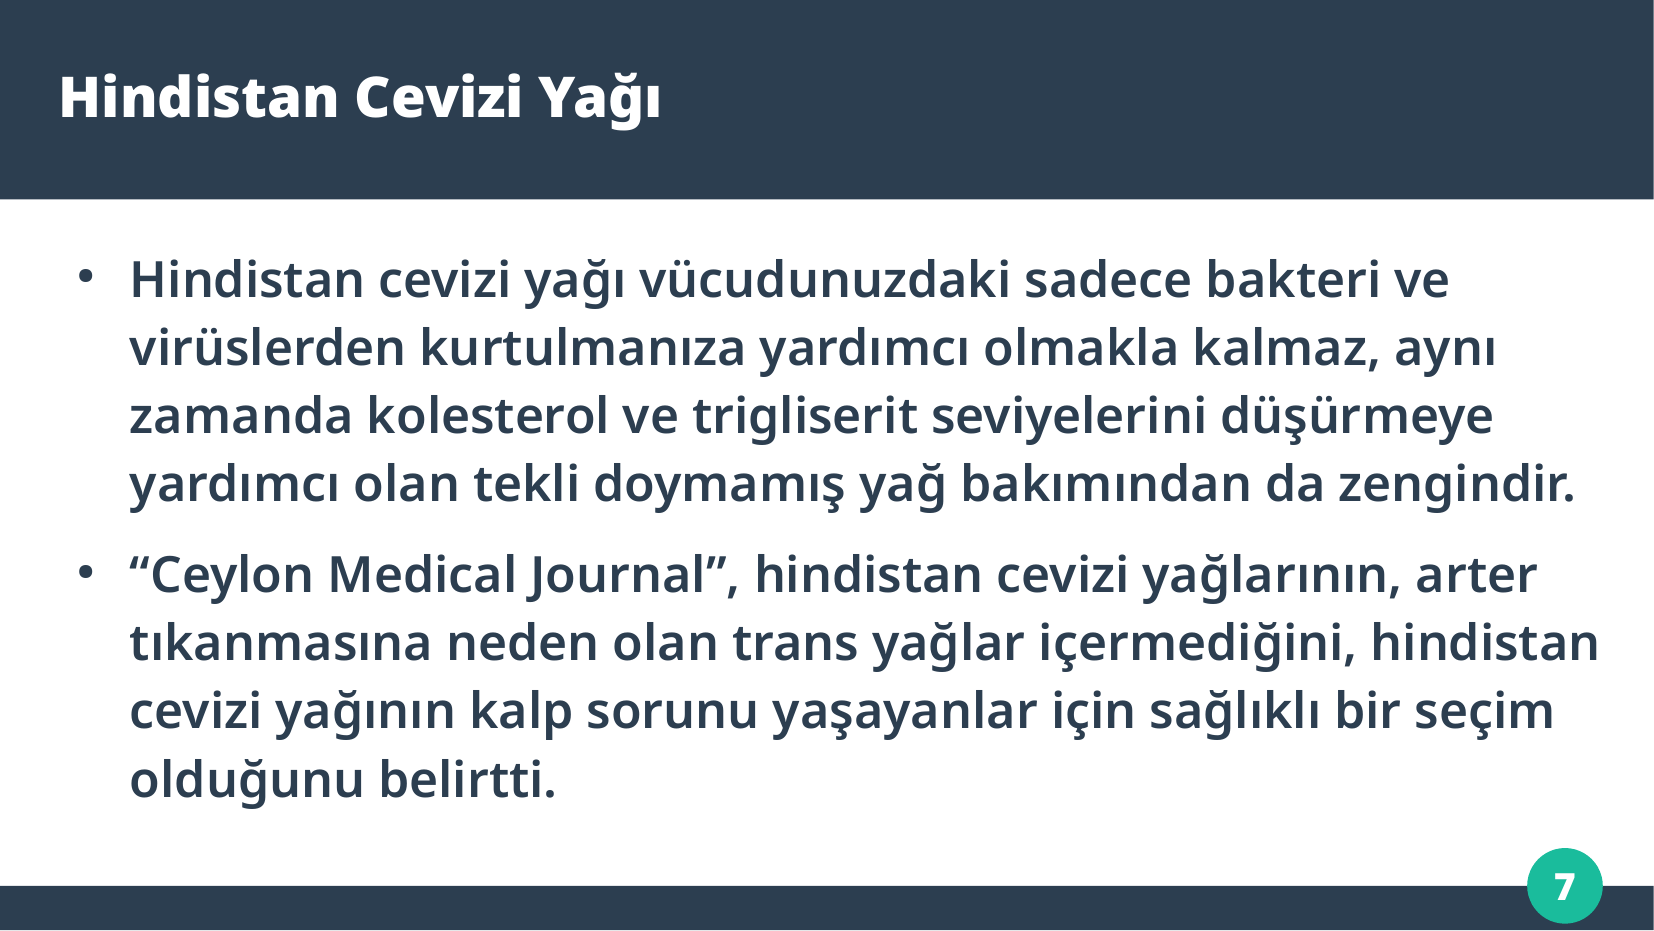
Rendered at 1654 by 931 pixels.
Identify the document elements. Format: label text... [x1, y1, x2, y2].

title Hindistan Cevizi Yağı [59, 37, 1595, 155]
list Hindistan cevizi yağı vücudunuzdaki sadece bakteri ve virüslerden kurtulmanıza yardımcı olmakla kalmaz, aynı zamanda kolesterol ve trigliserit seviyelerini düşürmeye yardımcı olan tekli doymamış yağ bakımından da zengindir. “Ceylon Medical Journal”, hindistan cevizi yağlarının, arter tıkanmasına neden olan trans yağlar içermediğini, hindistan cevizi yağının kalp sorunu yaşayanlar için sağlıklı bir seçim olduğunu belirtti. [59, 243, 1613, 864]
